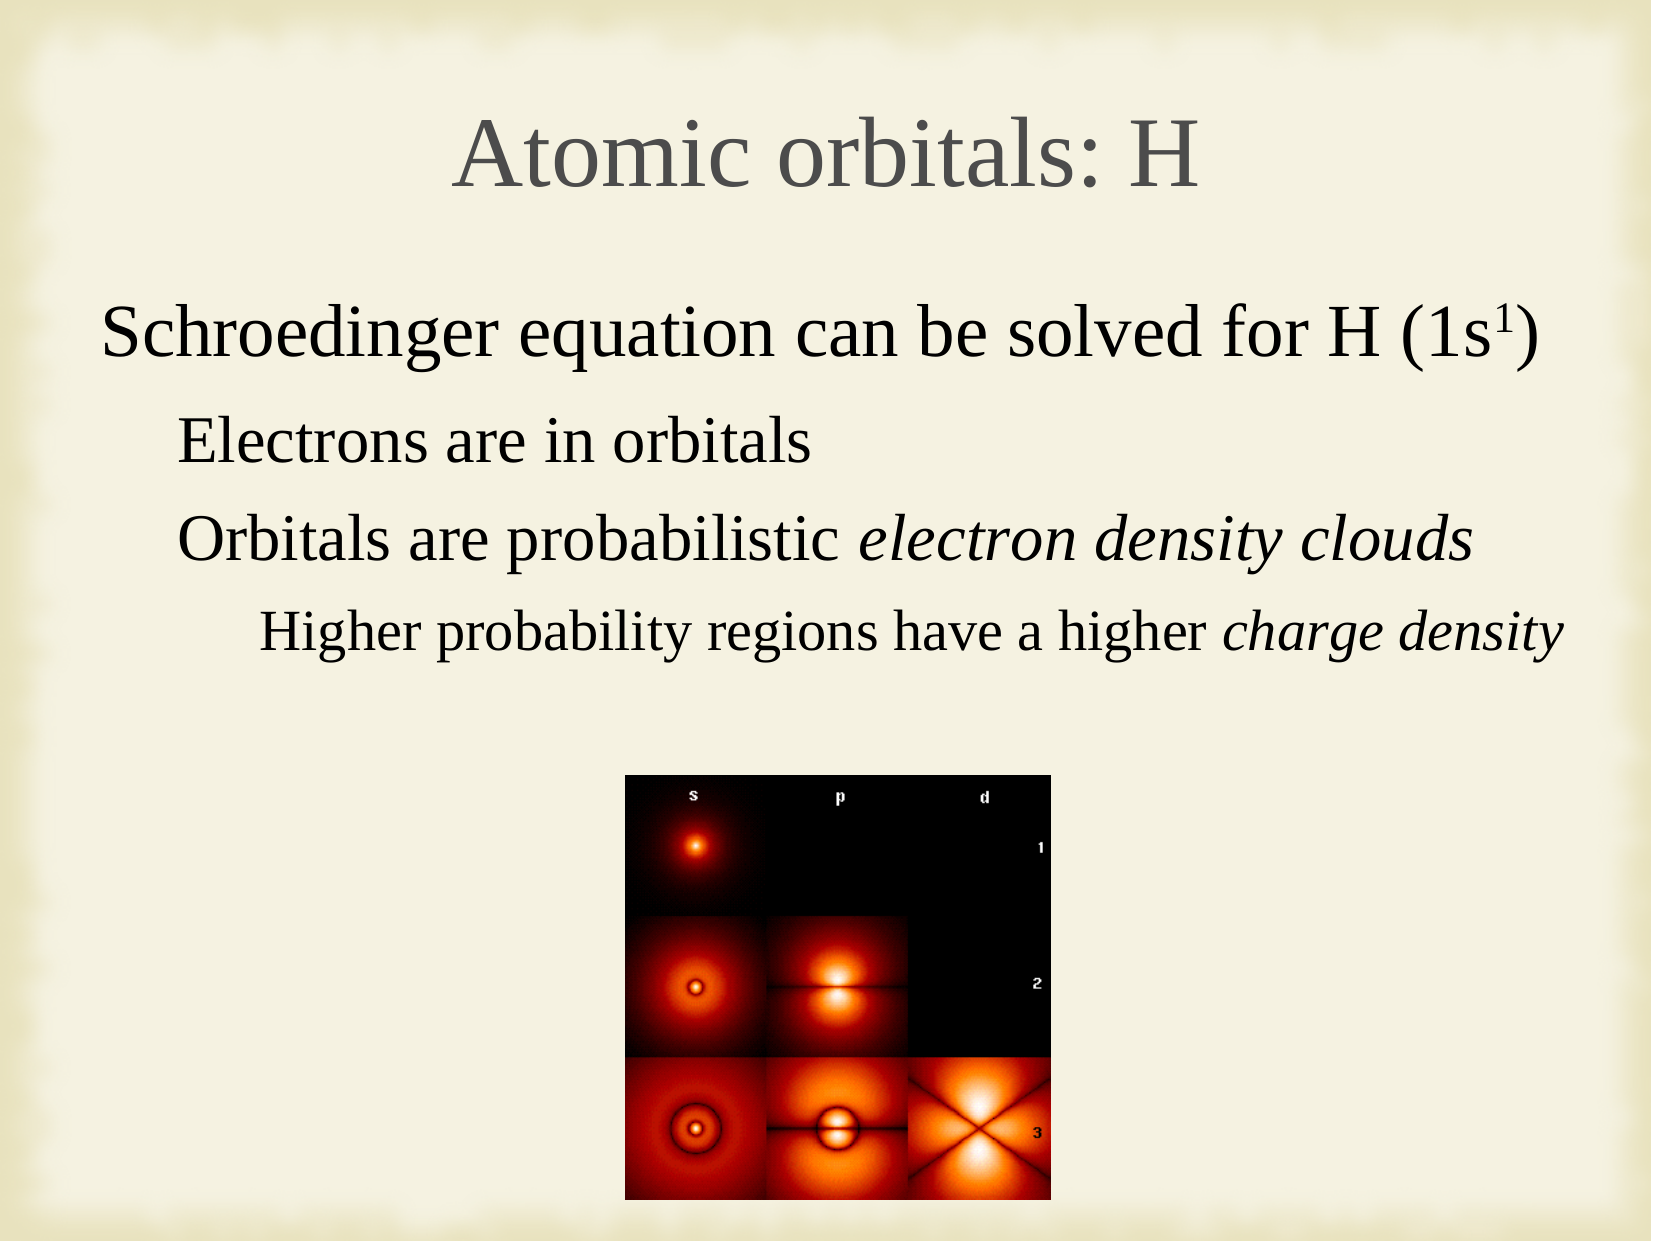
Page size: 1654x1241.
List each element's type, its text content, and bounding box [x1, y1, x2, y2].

picture [0, 0, 1651, 1241]
list Schroedinger equation can be solved for H (1s1) Electrons are in orbitals Orbitals are probabilistic electron density clouds Higher probability regions have a higher charge density [82, 290, 1571, 1094]
title Atomic orbitals: H [82, 56, 1571, 250]
